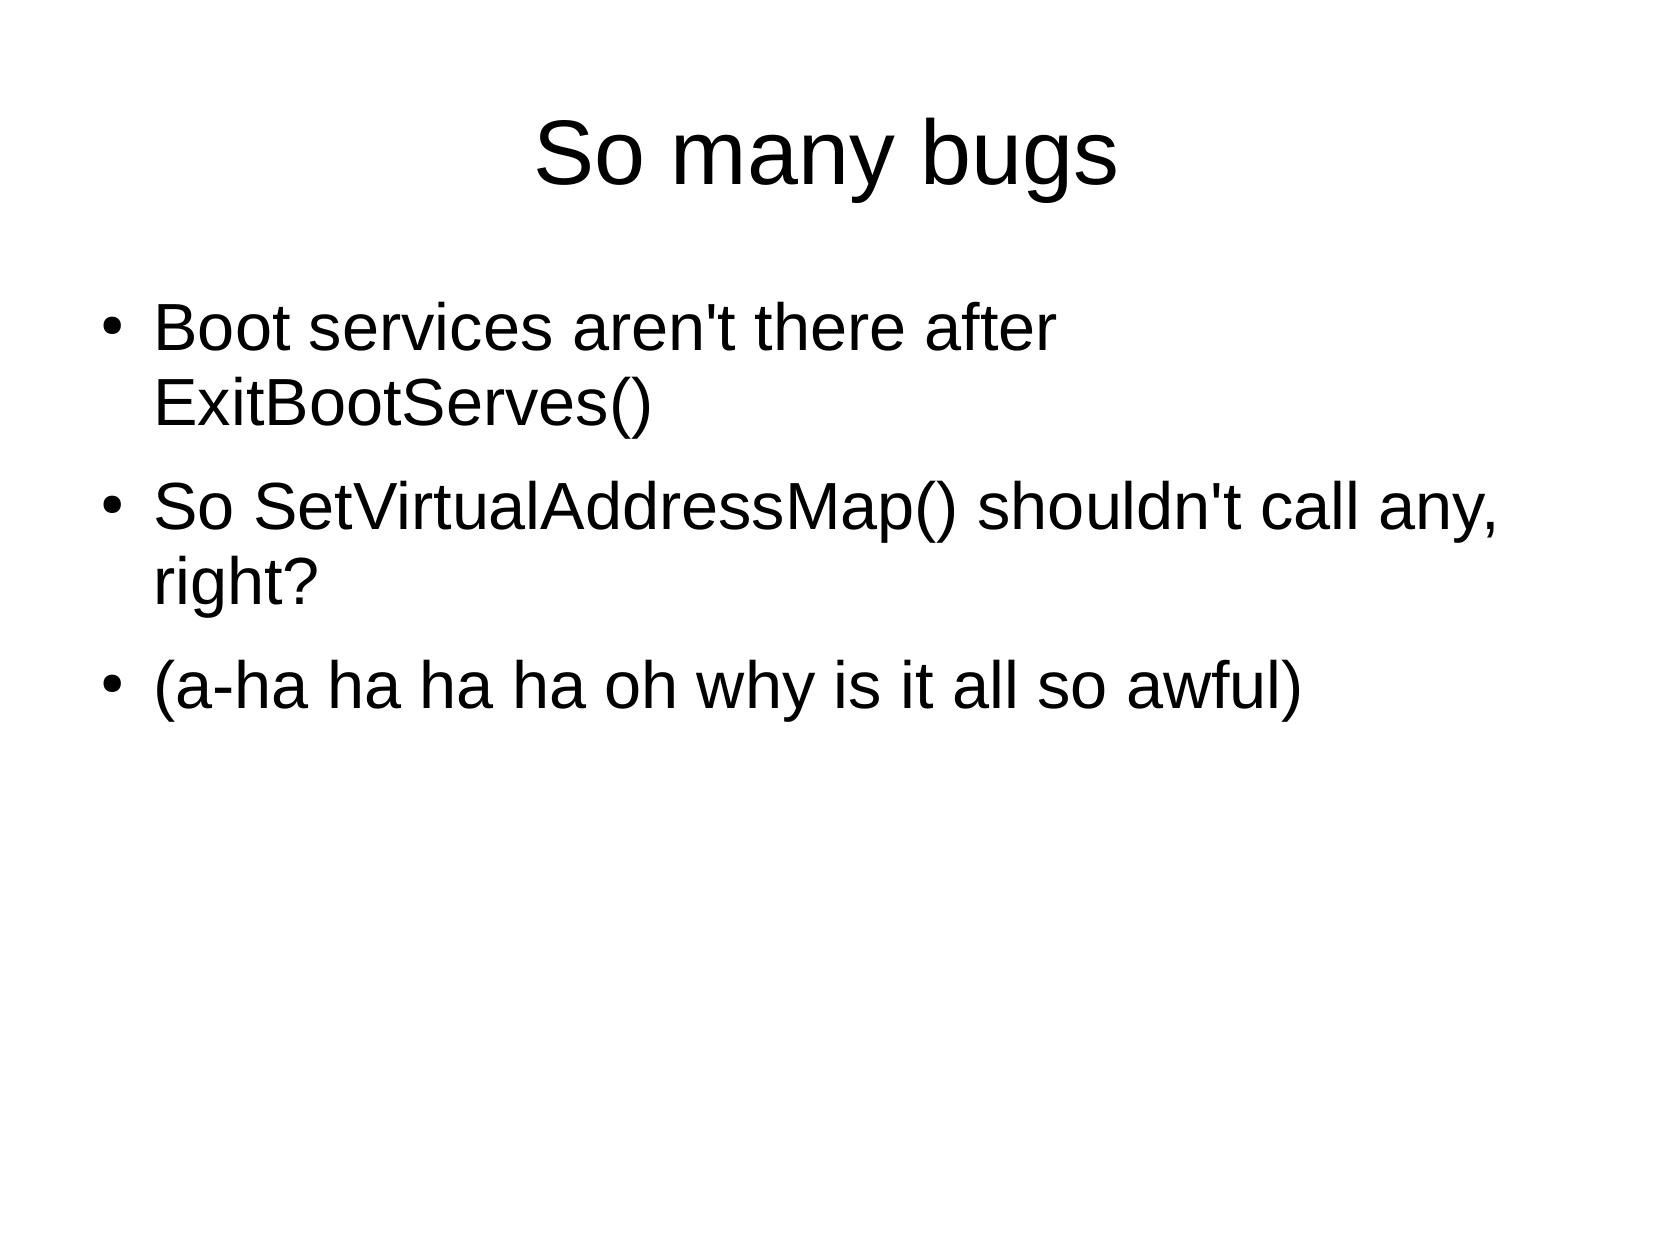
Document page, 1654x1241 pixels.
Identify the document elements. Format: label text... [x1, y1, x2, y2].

title So many bugs [82, 49, 1571, 257]
list Boot services aren't there after ExitBootServes() So SetVirtualAddressMap() shouldn't call any, right? (a-ha ha ha ha oh why is it all so awful) [82, 290, 1571, 1109]
